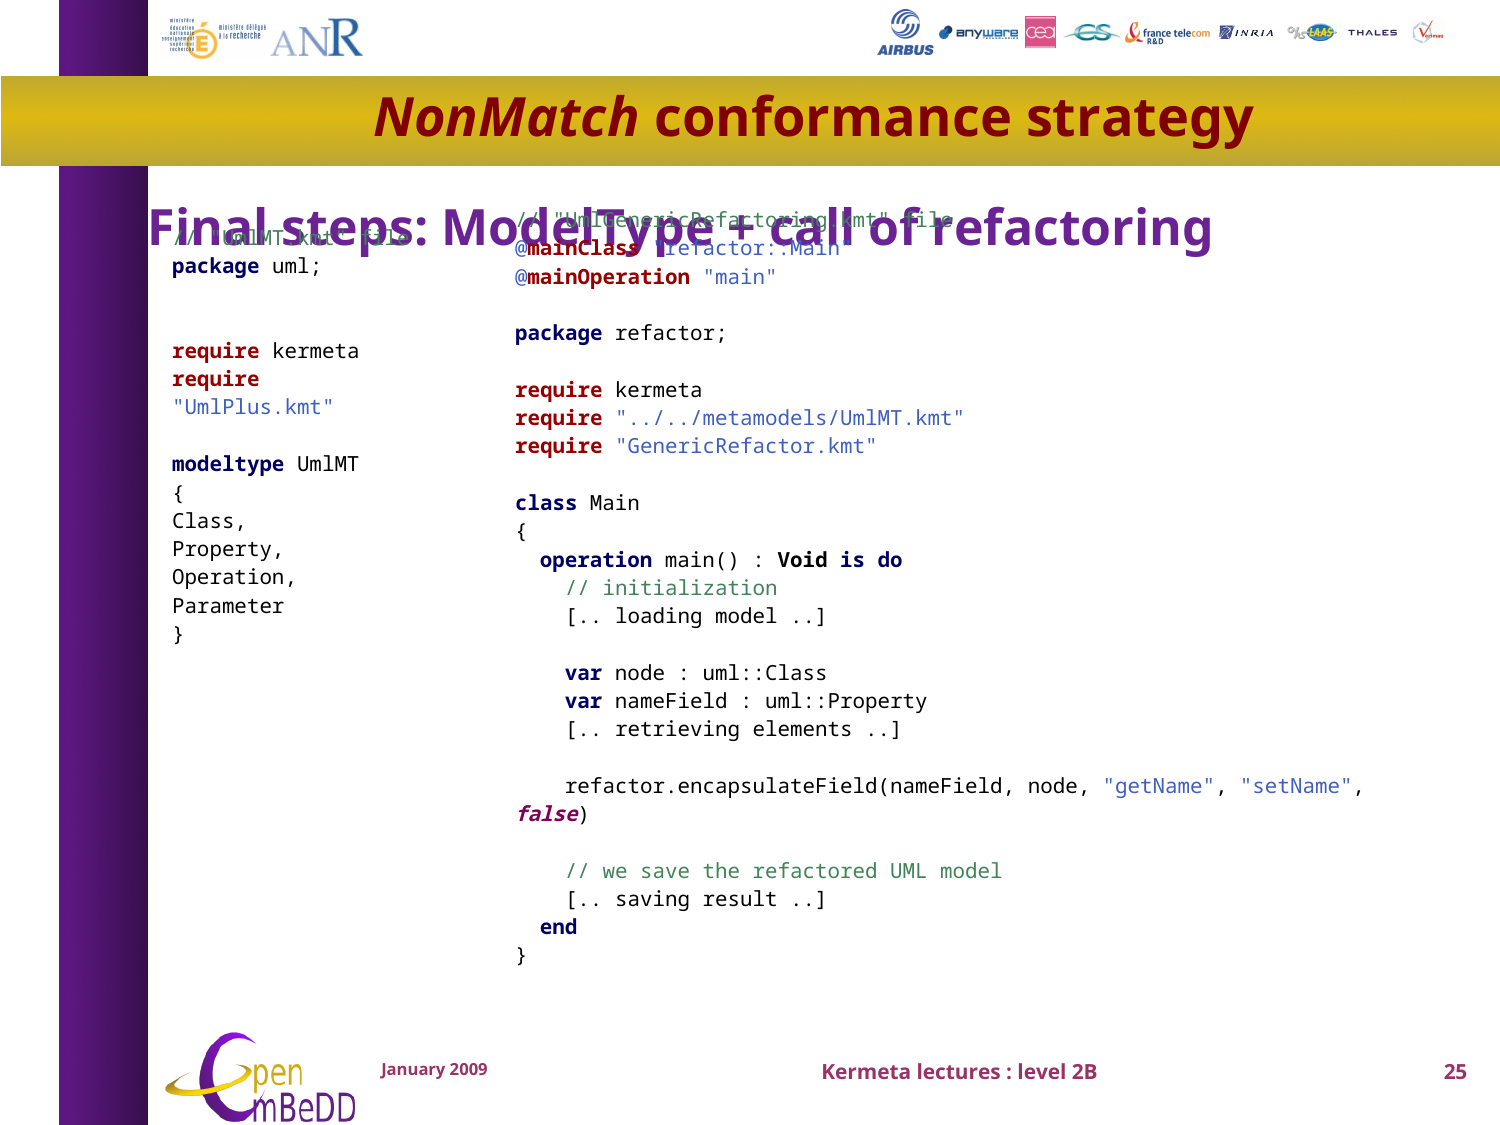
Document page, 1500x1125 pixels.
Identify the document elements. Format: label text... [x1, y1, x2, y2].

picture [877, 9, 1445, 55]
title NonMatch conformance strategy [147, 66, 1481, 164]
picture [165, 1032, 355, 1122]
picture [162, 18, 266, 59]
text_box // "UmlMT.kmt" file package uml; require kermeta require "UmlPlus.kmt" modeltype UmlMT { Class, Property, Operation, Parameter } [157, 257, 445, 613]
text_box // "UmlGenericRefactoring.kmt" file @mainClass "refactor::Main" @mainOperation "main" package refactor; require kermeta require "../../metamodels/UmlMT.kmt" require "GenericRefactor.kmt" class Main { operation main() : Void is do // initialization [.. loading model ..] var node : uml::Class var nameField : uml::Property [.. retrieving elements ..] refactor.encapsulateField(nameField, node, "getName", "setName", false) // we save the refactored UML model [.. saving result ..] end } [500, 264, 1461, 911]
list Final steps: ModelType + call of refactoring [147, 191, 1488, 250]
picture [1, 0, 1500, 1125]
picture [270, 18, 363, 57]
